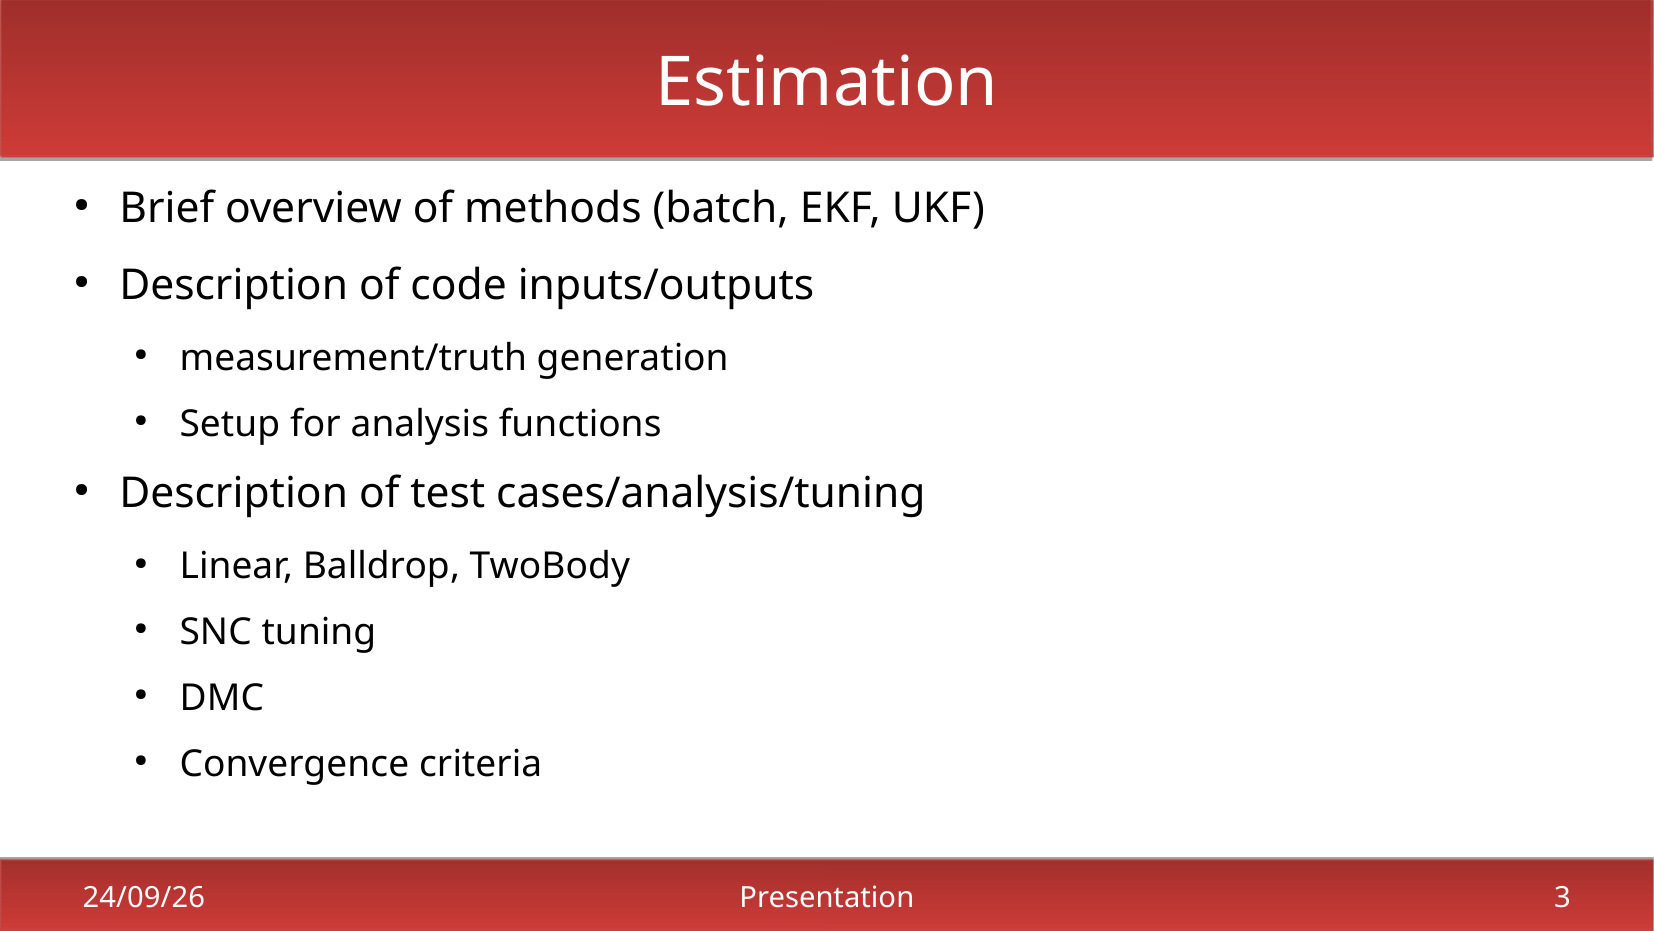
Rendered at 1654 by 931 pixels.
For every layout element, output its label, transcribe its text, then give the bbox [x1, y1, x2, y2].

title Estimation [59, 23, 1595, 133]
list Brief overview of methods (batch, EKF, UKF) Description of code inputs/outputs measurement/truth generation Setup for analysis functions Description of test cases/analysis/tuning Linear, Balldrop, TwoBody SNC tuning DMC Convergence criteria [59, 177, 1595, 792]
picture [0, 0, 1654, 161]
picture [0, 857, 1654, 931]
